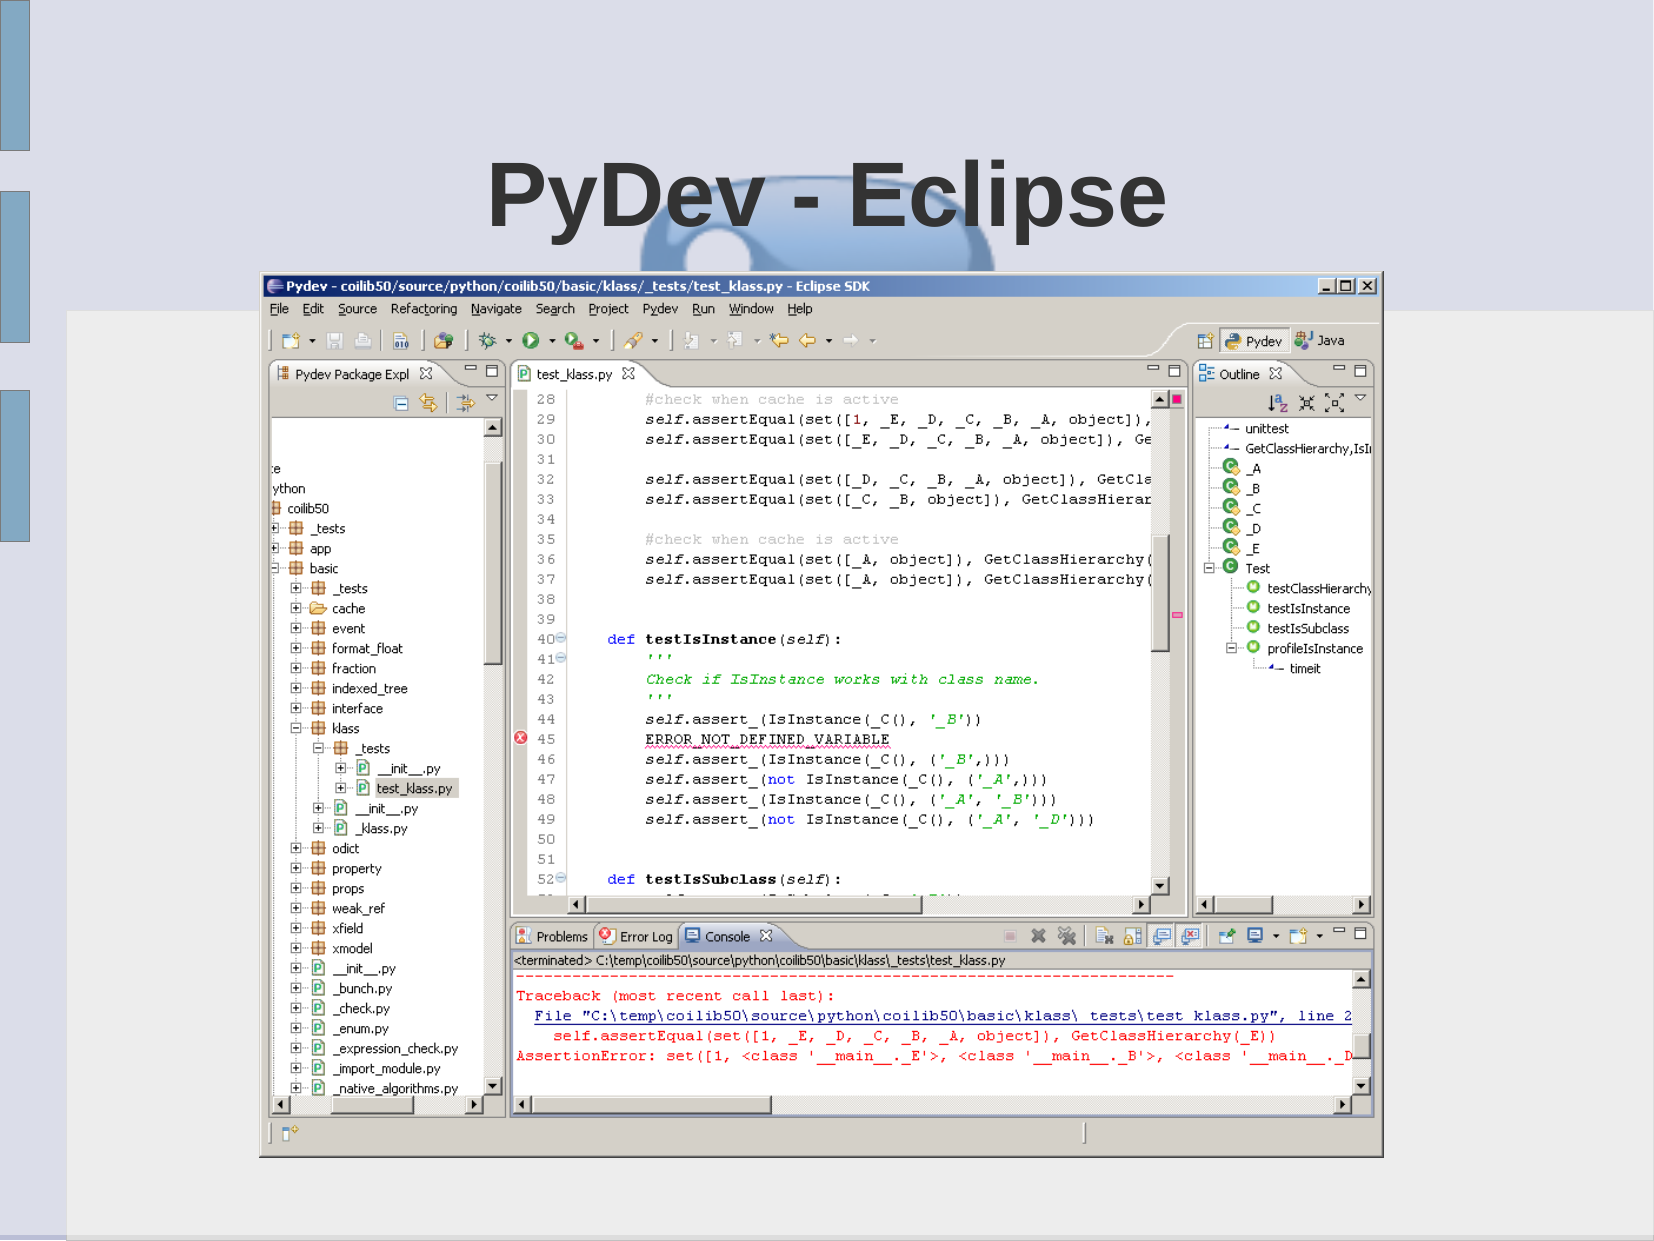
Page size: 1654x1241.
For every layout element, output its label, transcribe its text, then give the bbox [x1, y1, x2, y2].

picture [0, 0, 1654, 1235]
title PyDev - Eclipse [121, 91, 1534, 299]
